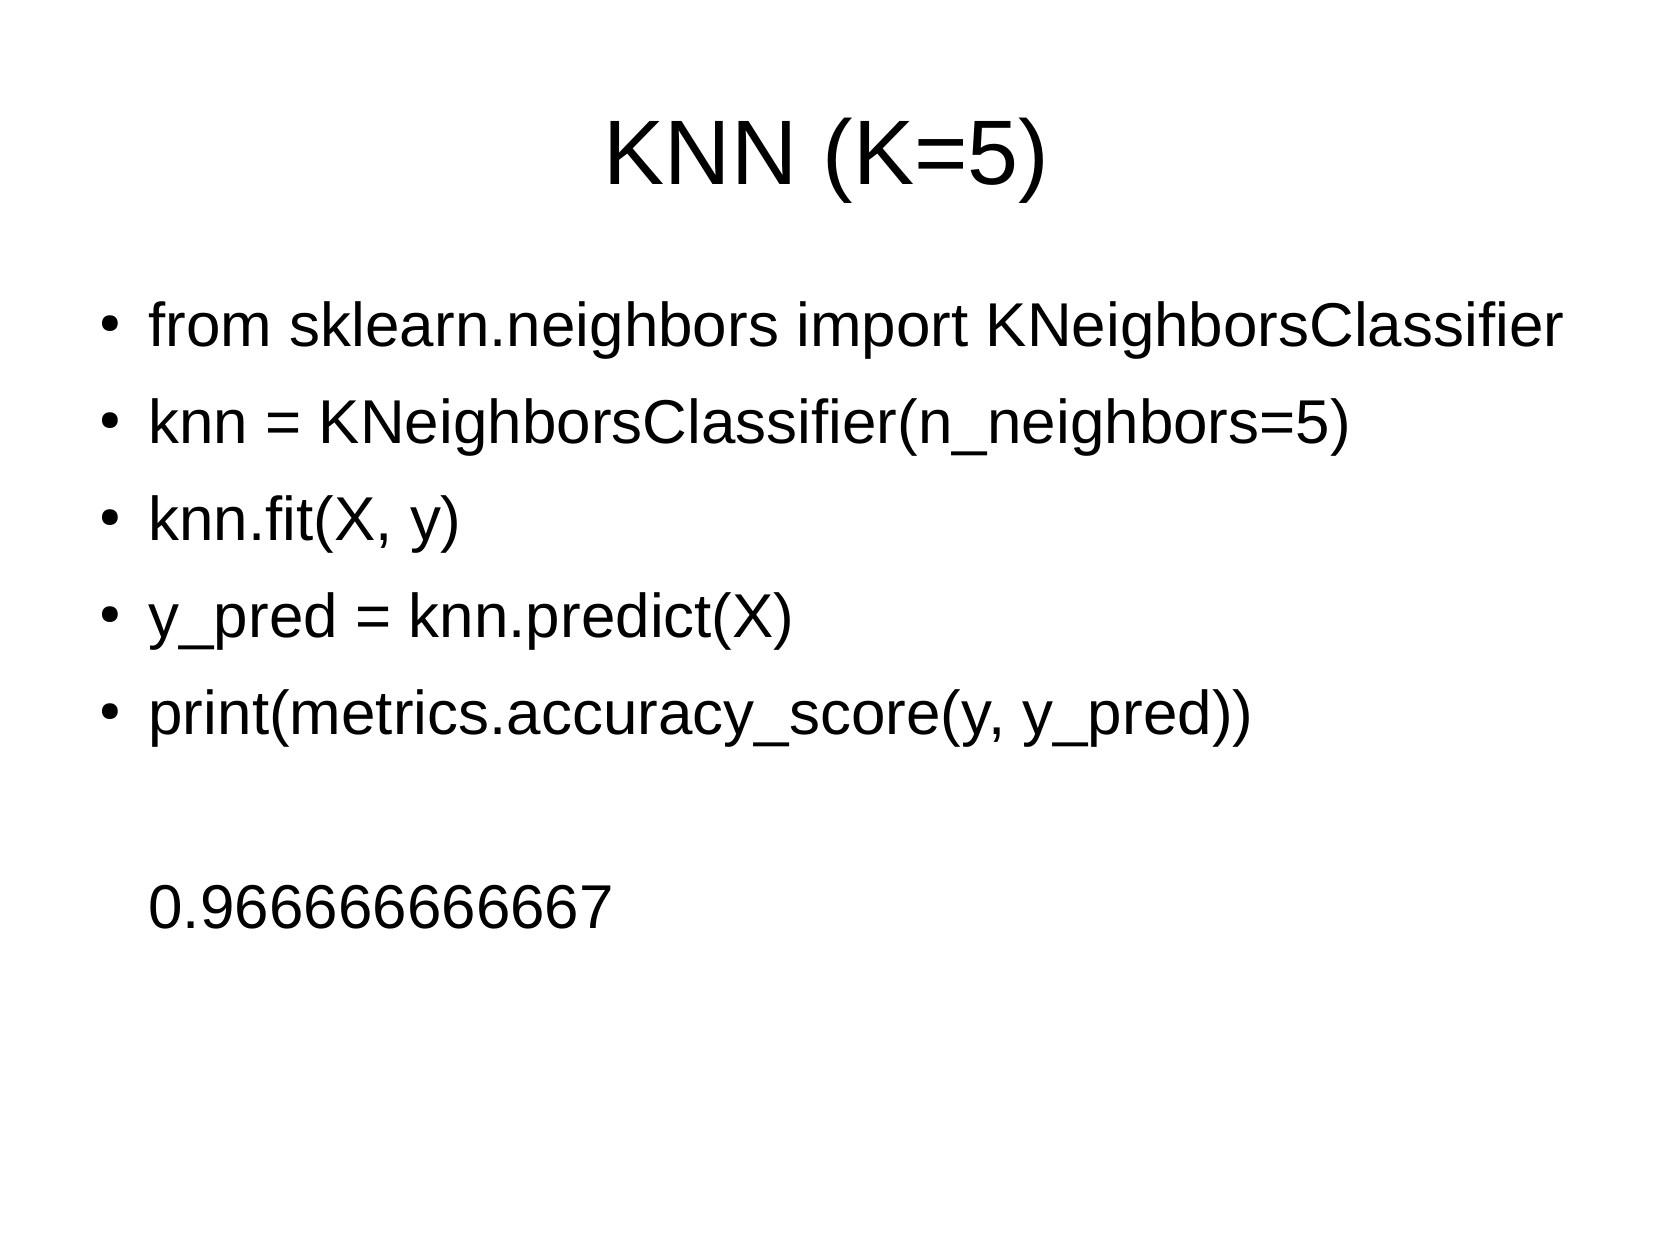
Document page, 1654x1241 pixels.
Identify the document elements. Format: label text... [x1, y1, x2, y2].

list from sklearn.neighbors import KNeighborsClassifier knn = KNeighborsClassifier(n_neighbors=5) knn.fit(X, y) y_pred = knn.predict(X) print(metrics.accuracy_score(y, y_pred)) 0.966666666667 [82, 290, 1571, 1010]
title KNN (K=5) [82, 49, 1571, 257]
